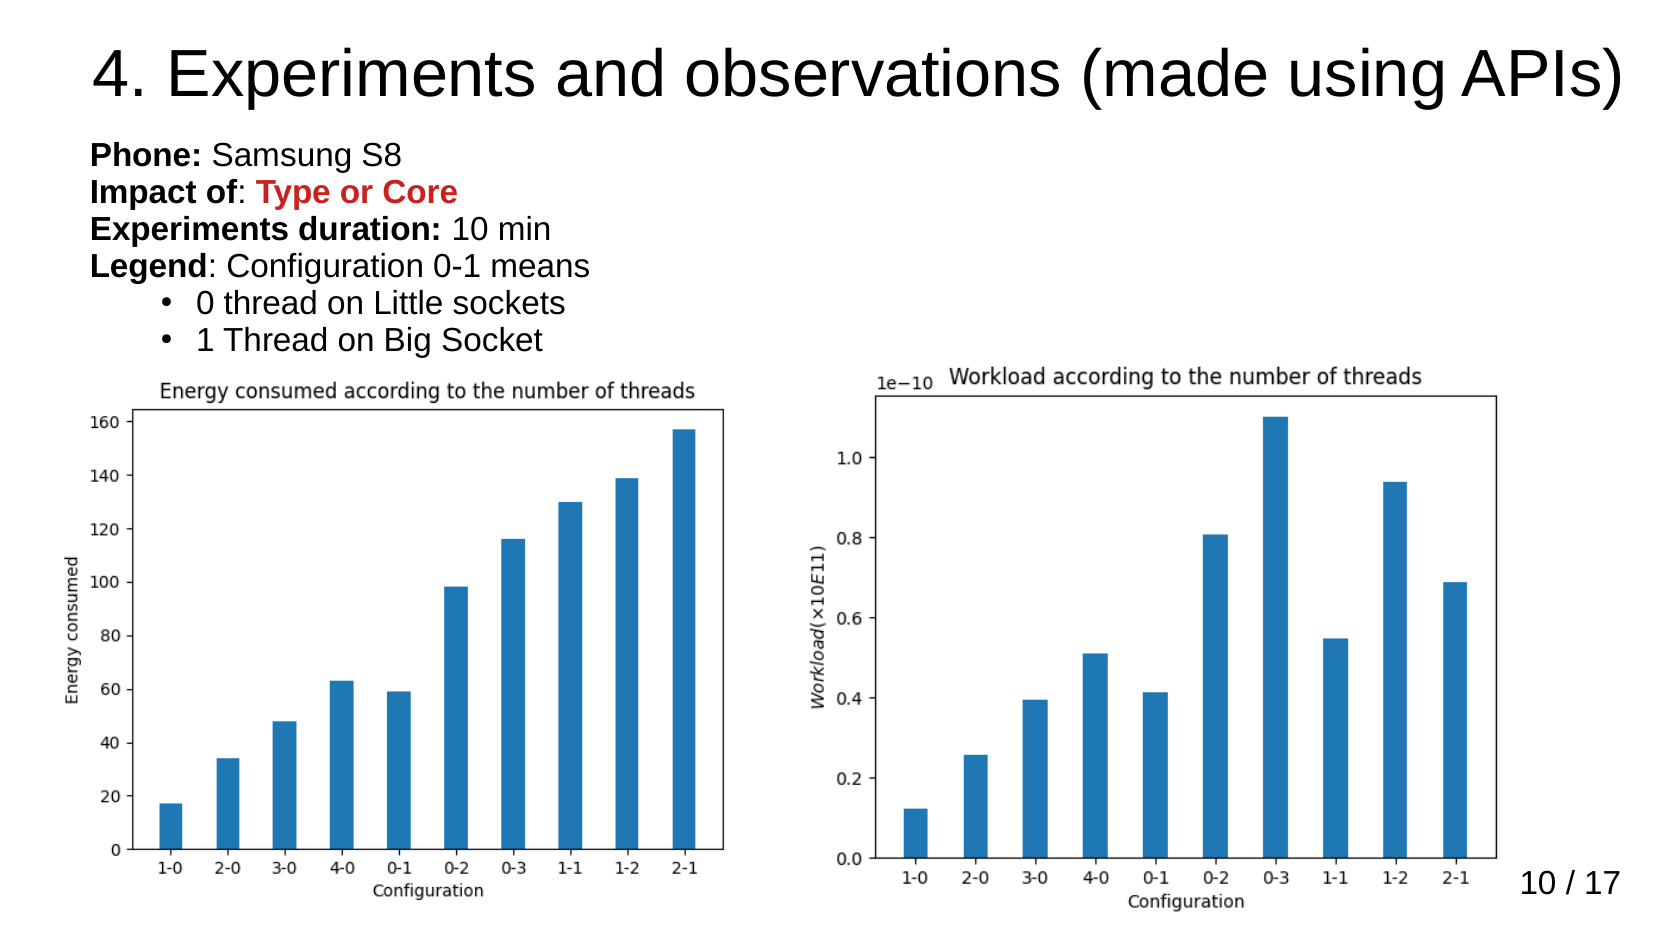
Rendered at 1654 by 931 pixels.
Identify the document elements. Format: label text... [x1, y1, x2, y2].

text_box Phone: Samsung S8 Impact of: Type or Core Experiments duration: 10 min Legend: Configuration 0-1 means 0 thread on Little sockets 1 Thread on Big Socket [75, 129, 638, 367]
text_box 10 / 17 [1504, 856, 1654, 927]
title 4. Experiments and observations (made using APIs) [92, 0, 1651, 148]
picture [37, 323, 1576, 924]
